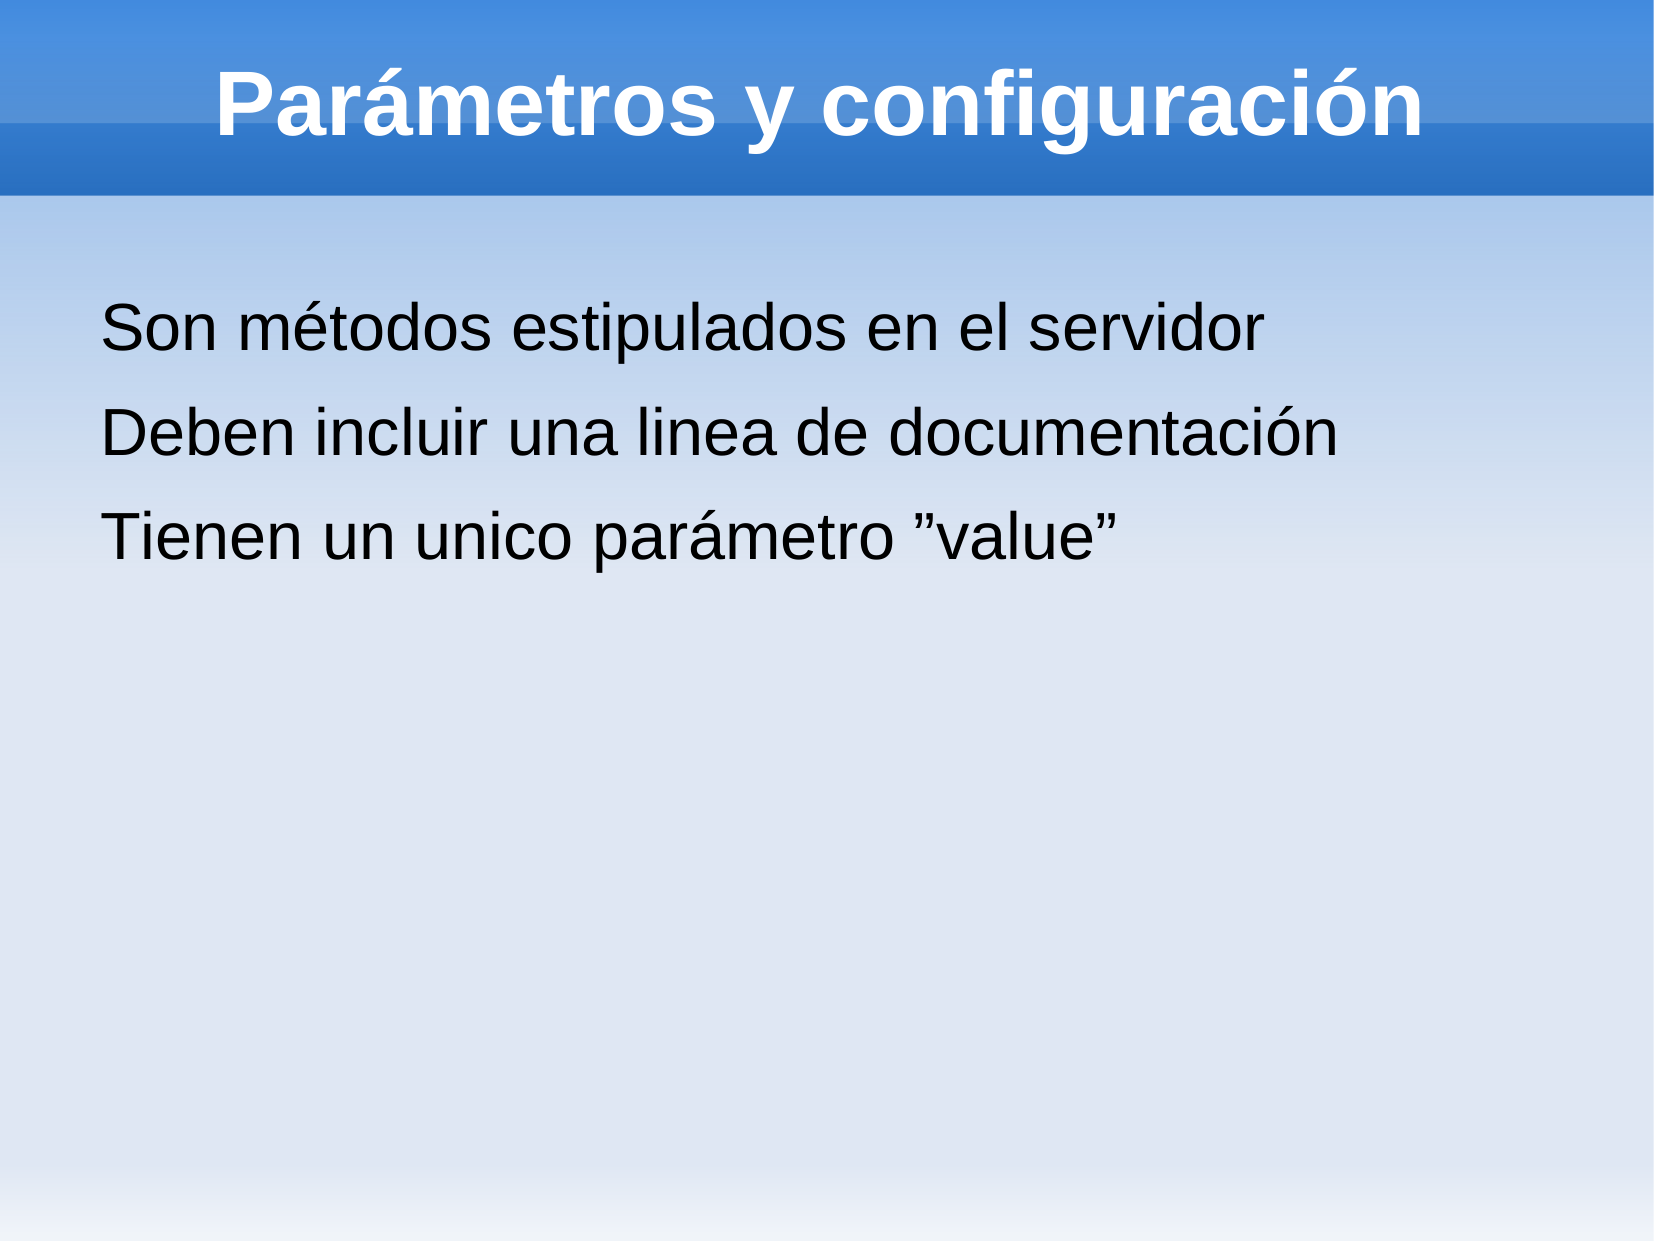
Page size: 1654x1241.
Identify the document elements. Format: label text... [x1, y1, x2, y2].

list Son métodos estipulados en el servidor Deben incluir una linea de documentación Tienen un unico parámetro ”value” [82, 290, 1571, 1094]
picture [0, 0, 1654, 1241]
title Parámetros y configuración [76, 7, 1565, 200]
